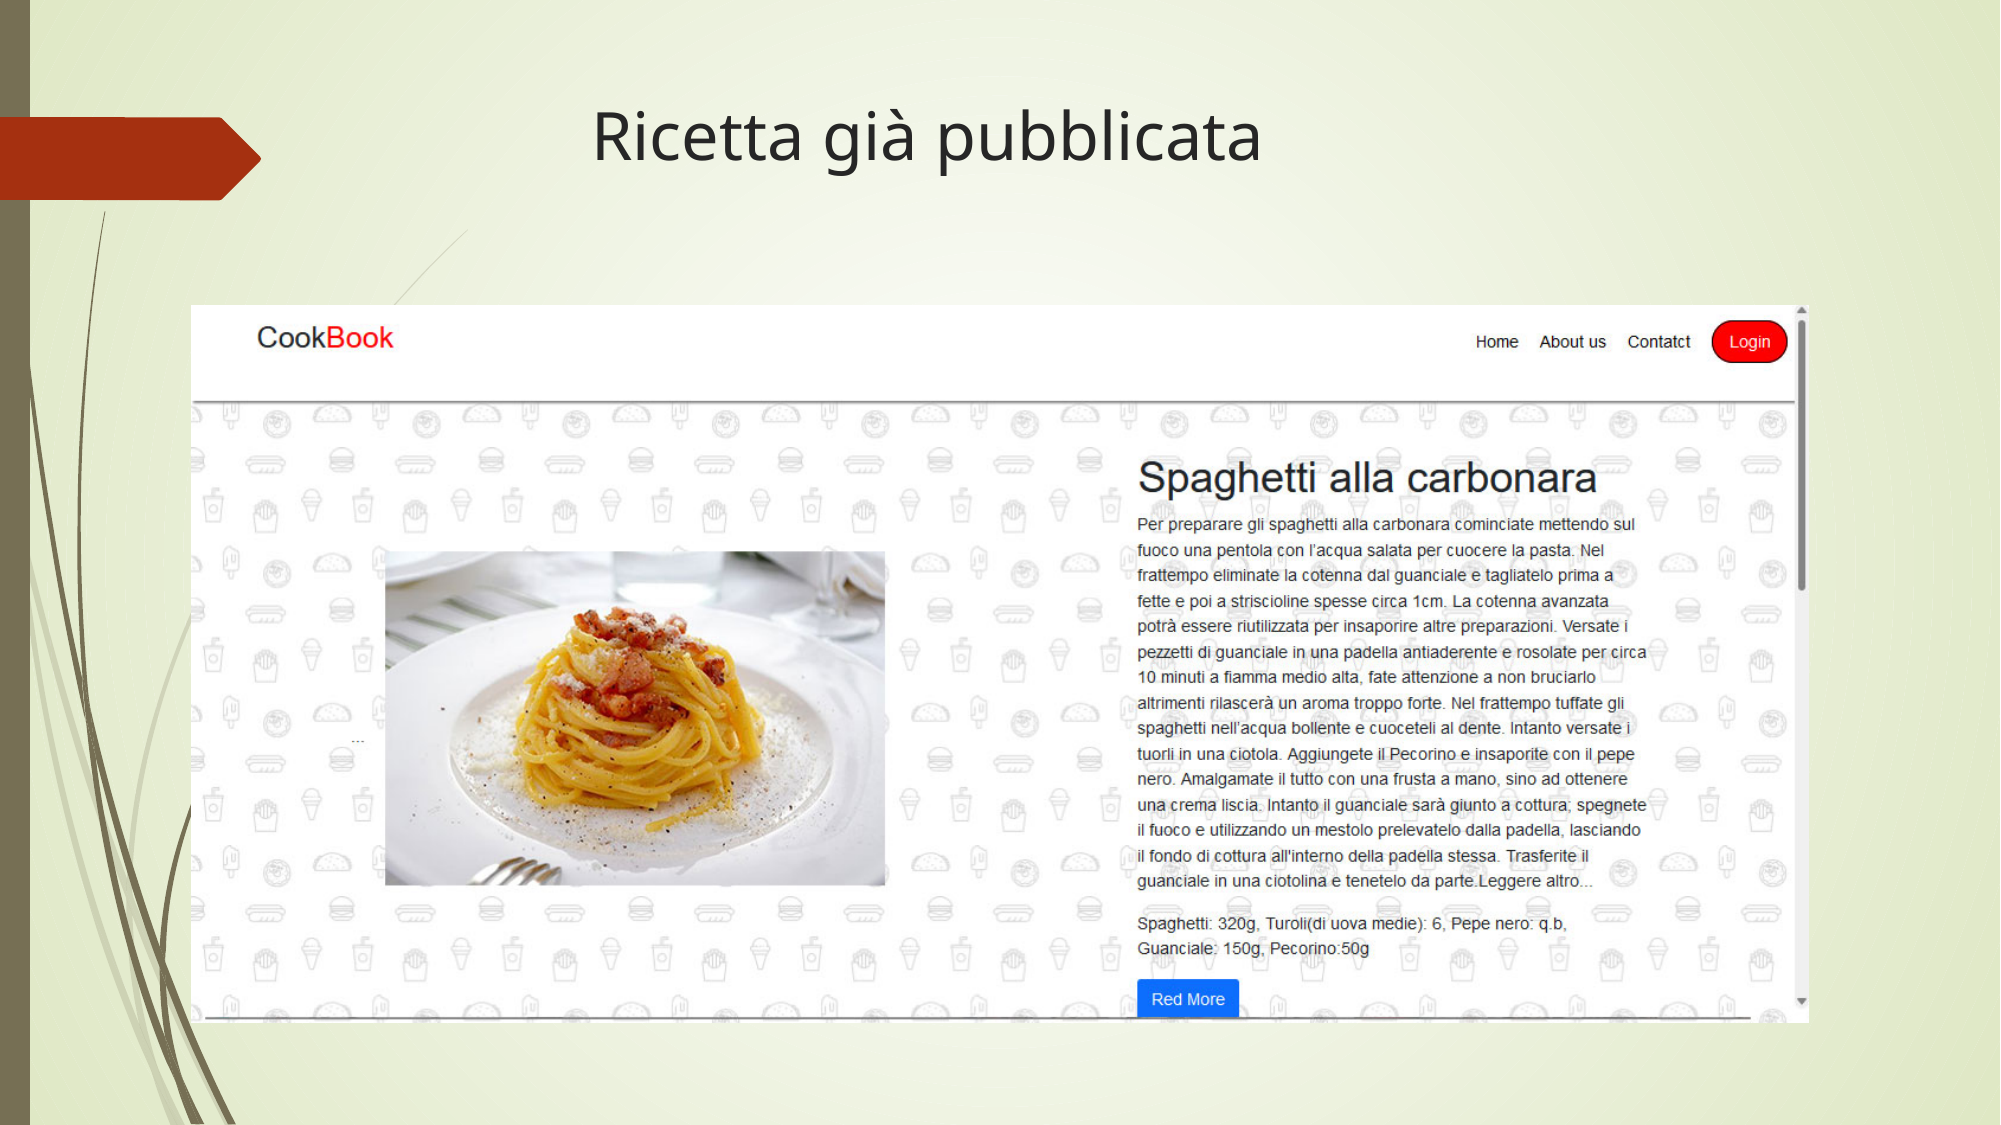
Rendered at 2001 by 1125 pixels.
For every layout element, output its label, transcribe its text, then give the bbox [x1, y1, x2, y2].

title Ricetta già pubblicata [576, 86, 1424, 226]
picture [191, 305, 1809, 1023]
